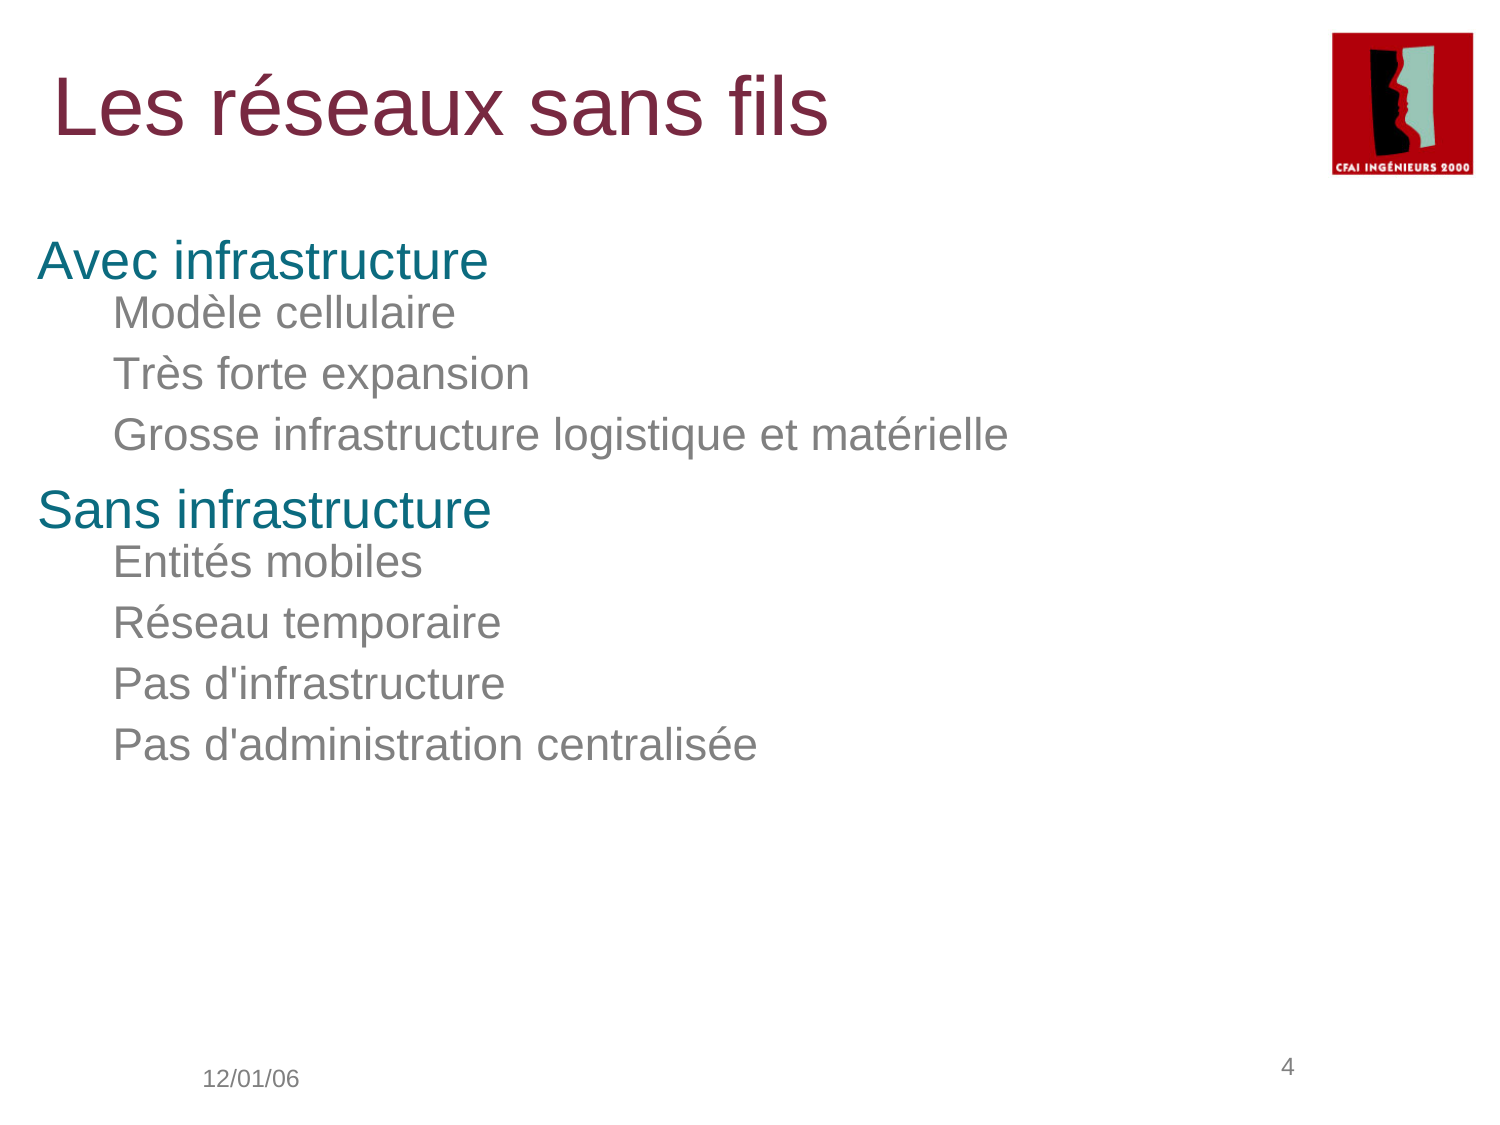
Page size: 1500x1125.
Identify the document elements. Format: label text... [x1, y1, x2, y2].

list Avec infrastructure Modèle cellulaire Très forte expansion Grosse infrastructure logistique et matérielle Sans infrastructure Entités mobiles Réseau temporaire Pas d'infrastructure Pas d'administration centralisée [37, 237, 1463, 888]
title Les réseaux sans fils [37, 58, 1326, 167]
picture [1328, 29, 1477, 178]
